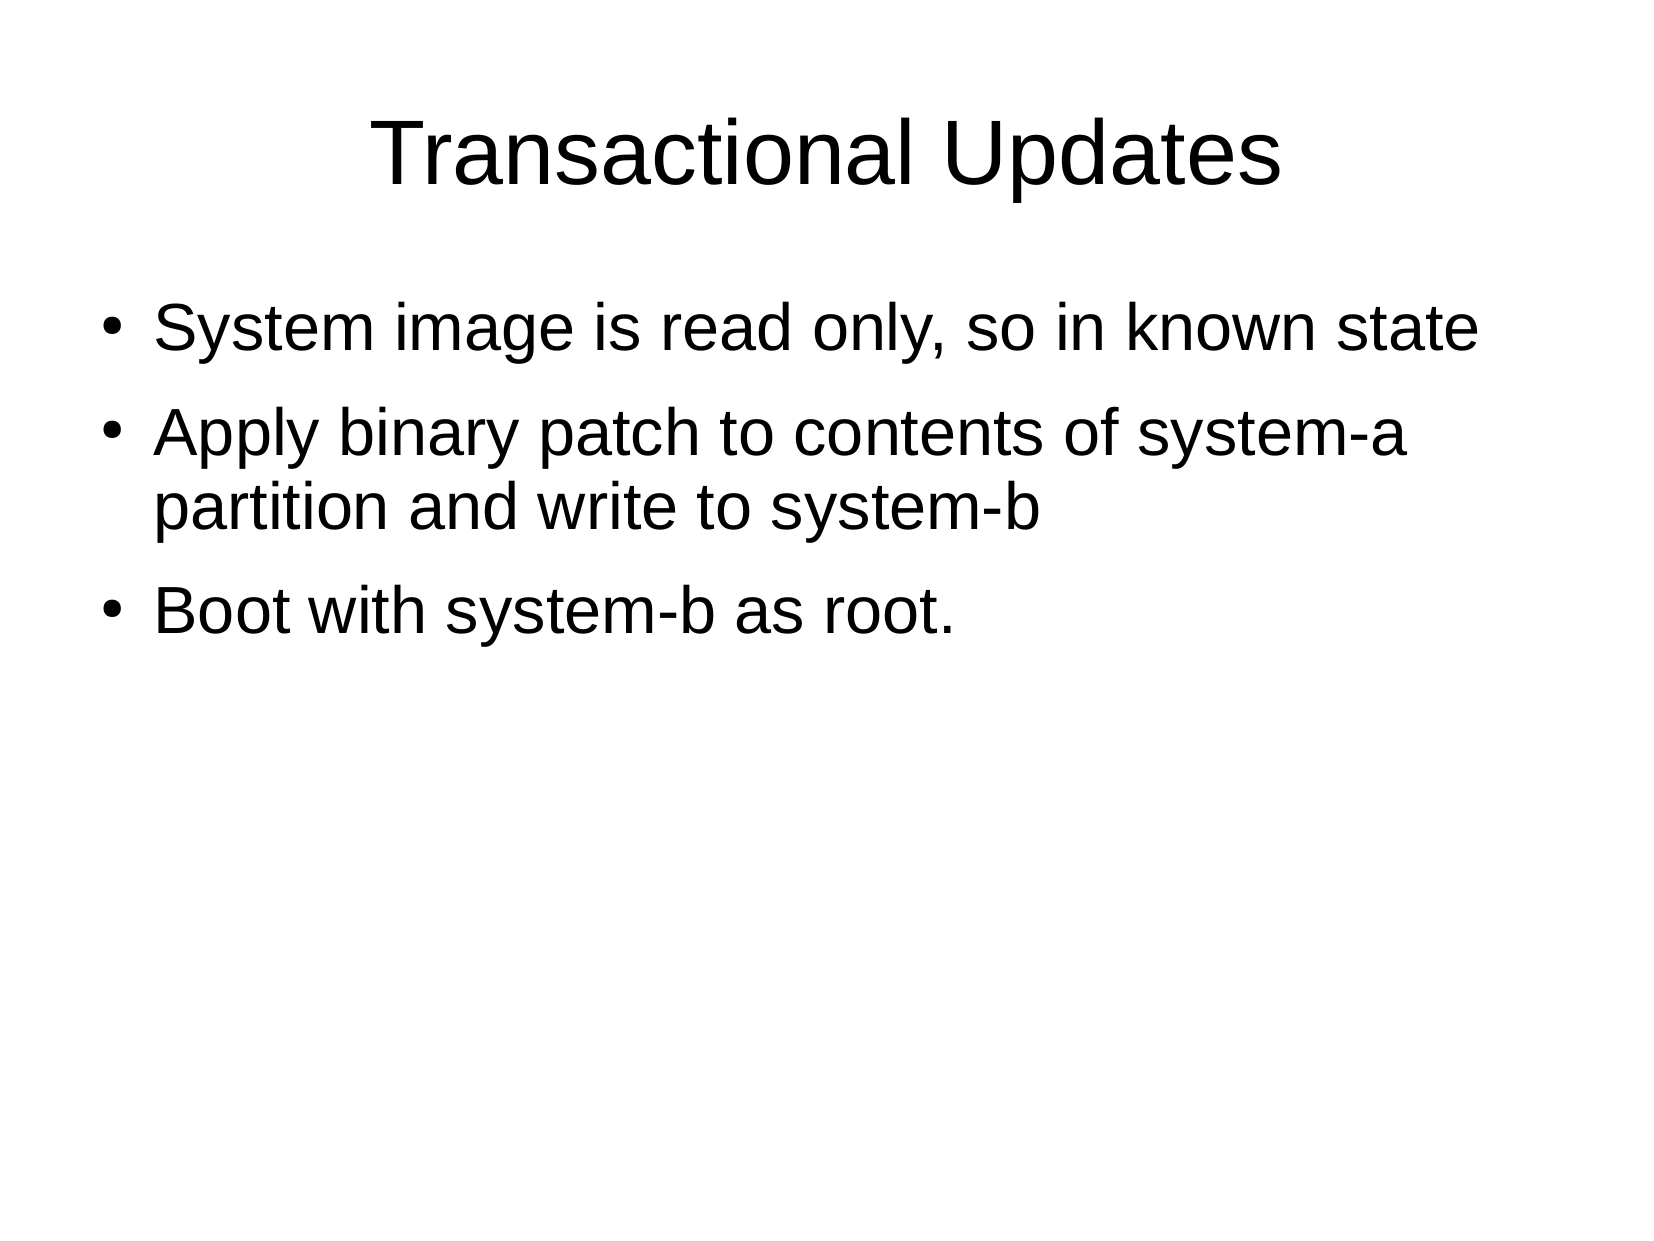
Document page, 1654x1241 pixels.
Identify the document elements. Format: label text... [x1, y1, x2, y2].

title Transactional Updates [82, 49, 1571, 257]
list System image is read only, so in known state Apply binary patch to contents of system-a partition and write to system-b Boot with system-b as root. [82, 290, 1571, 1010]
